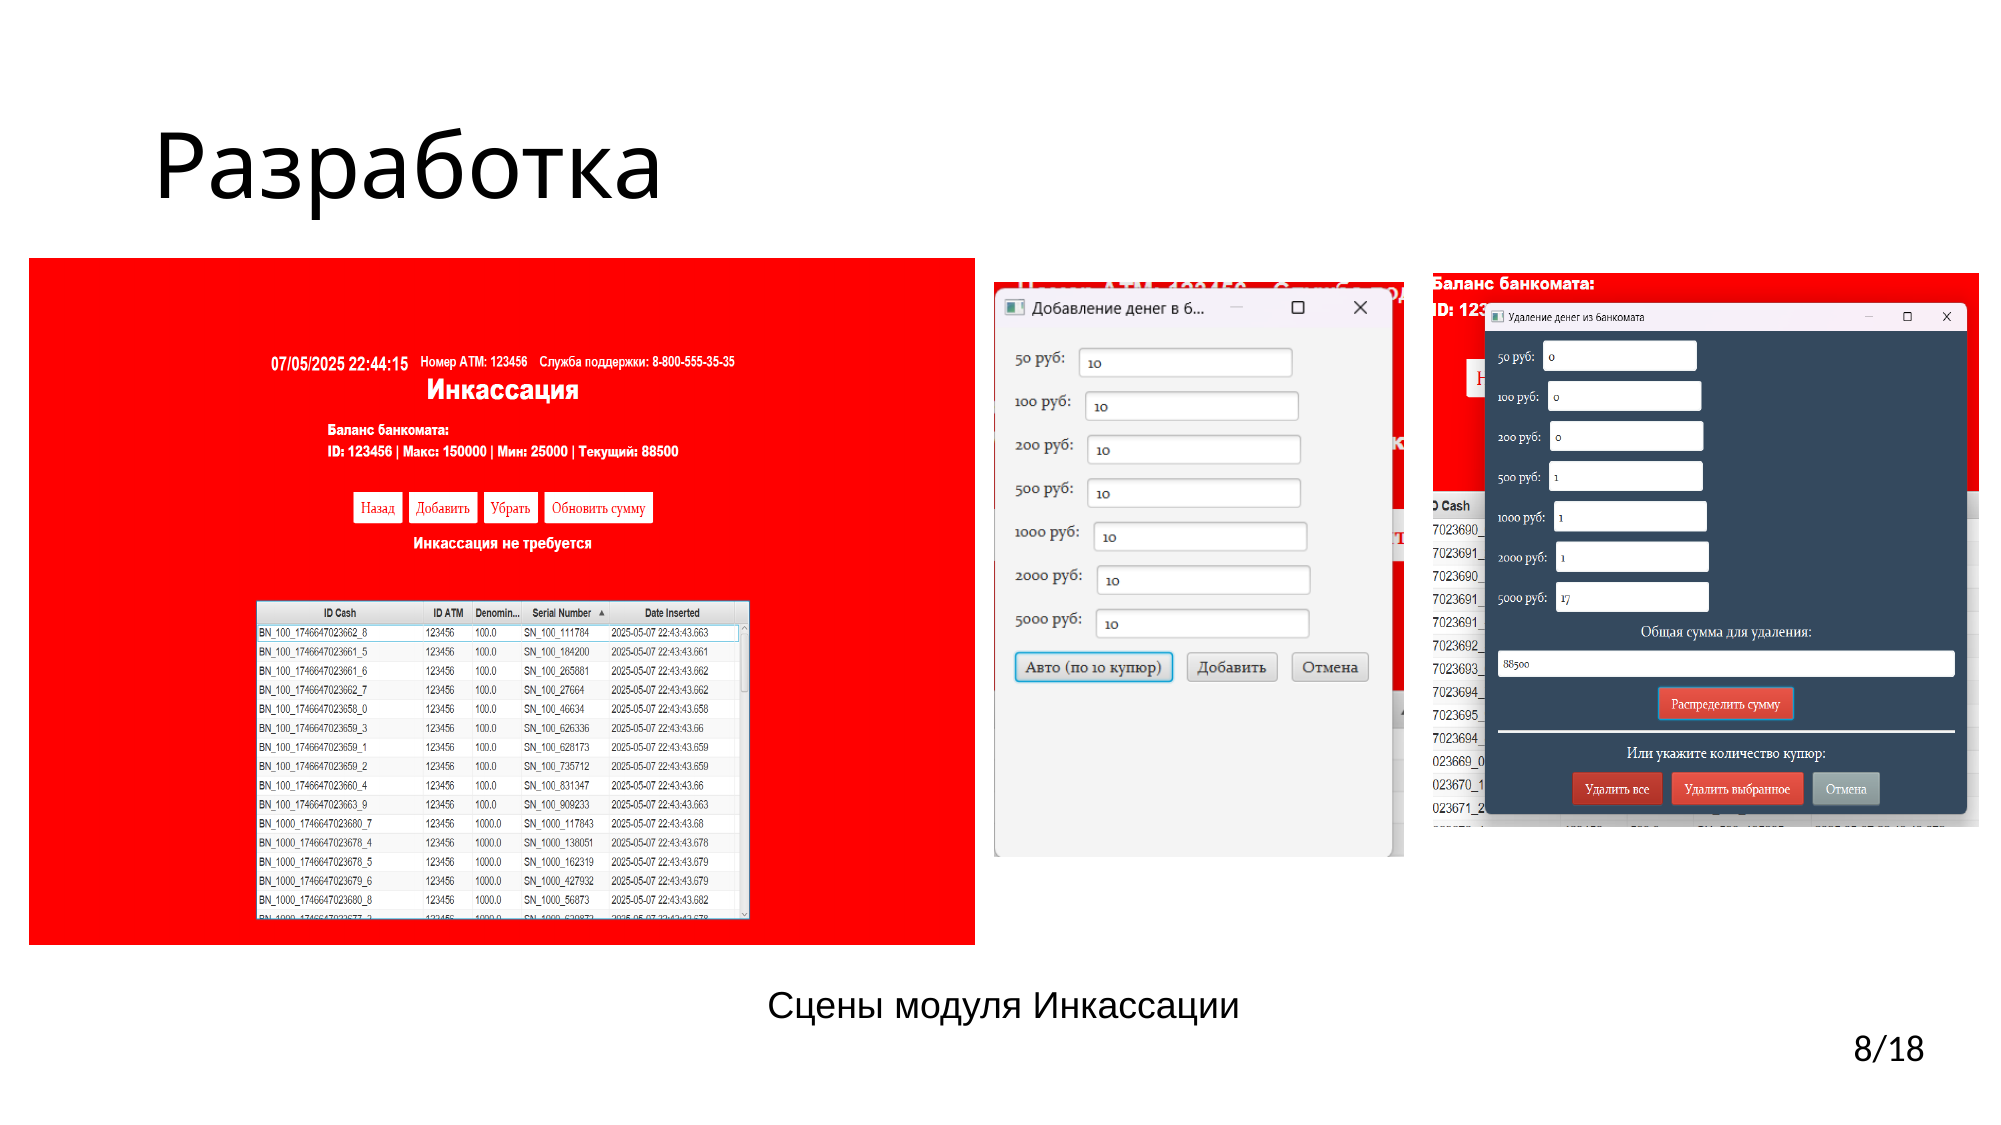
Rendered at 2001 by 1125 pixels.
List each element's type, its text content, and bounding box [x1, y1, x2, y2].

picture [994, 282, 1404, 857]
picture [29, 258, 975, 945]
title Разработка [137, 59, 1863, 278]
picture [1433, 273, 1979, 827]
text_box Сцены модуля Инкассации [679, 976, 1329, 1034]
text_box 8/18 [1811, 1016, 1940, 1077]
